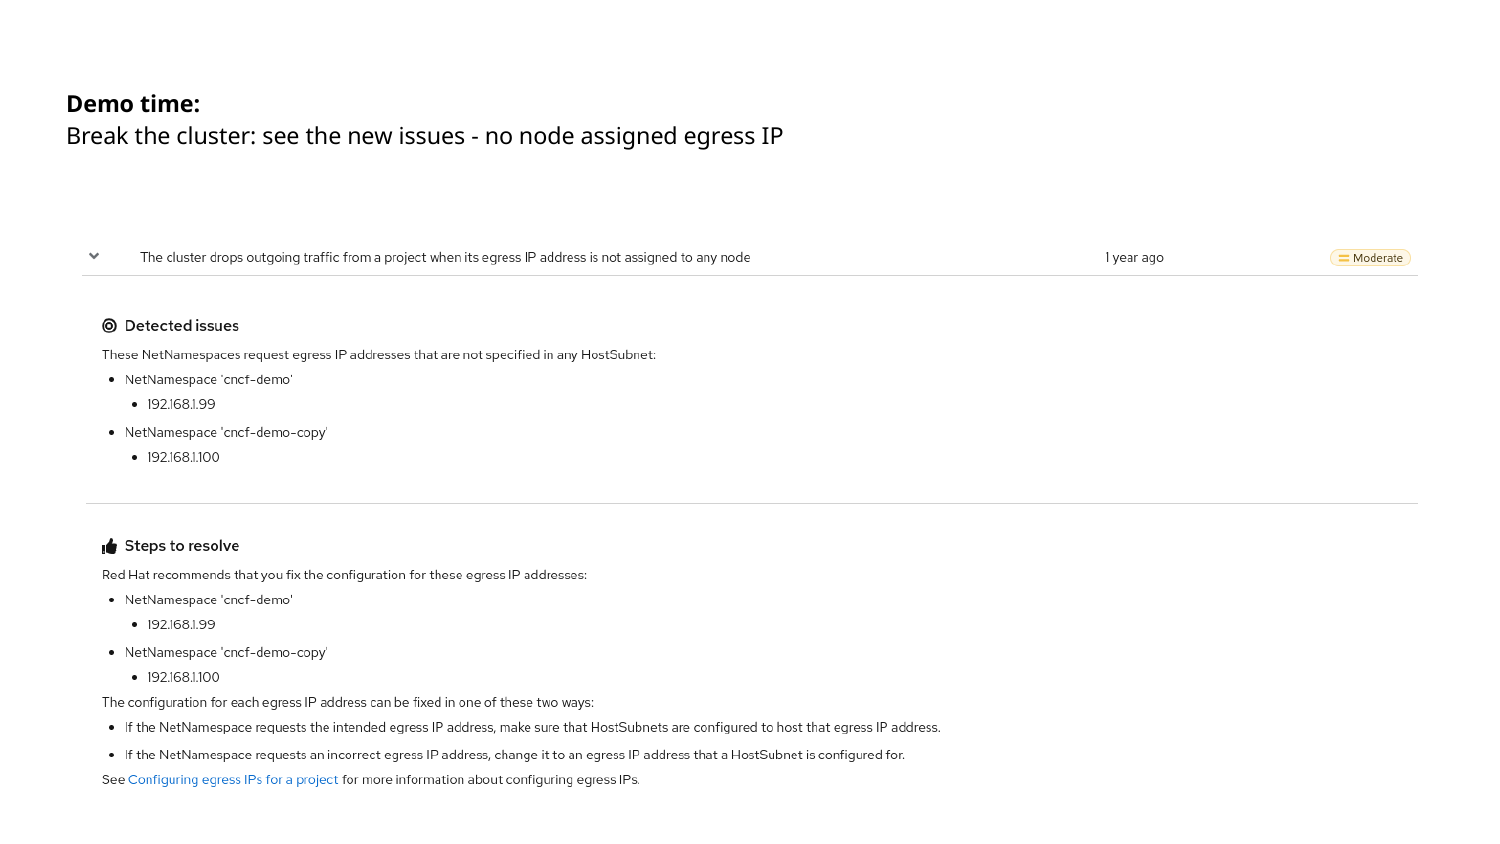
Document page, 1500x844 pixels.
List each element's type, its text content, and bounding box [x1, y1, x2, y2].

picture [82, 242, 1418, 800]
title Demo time: Break the cluster: see the new issues - no node assigned egress IP [51, 72, 1449, 167]
